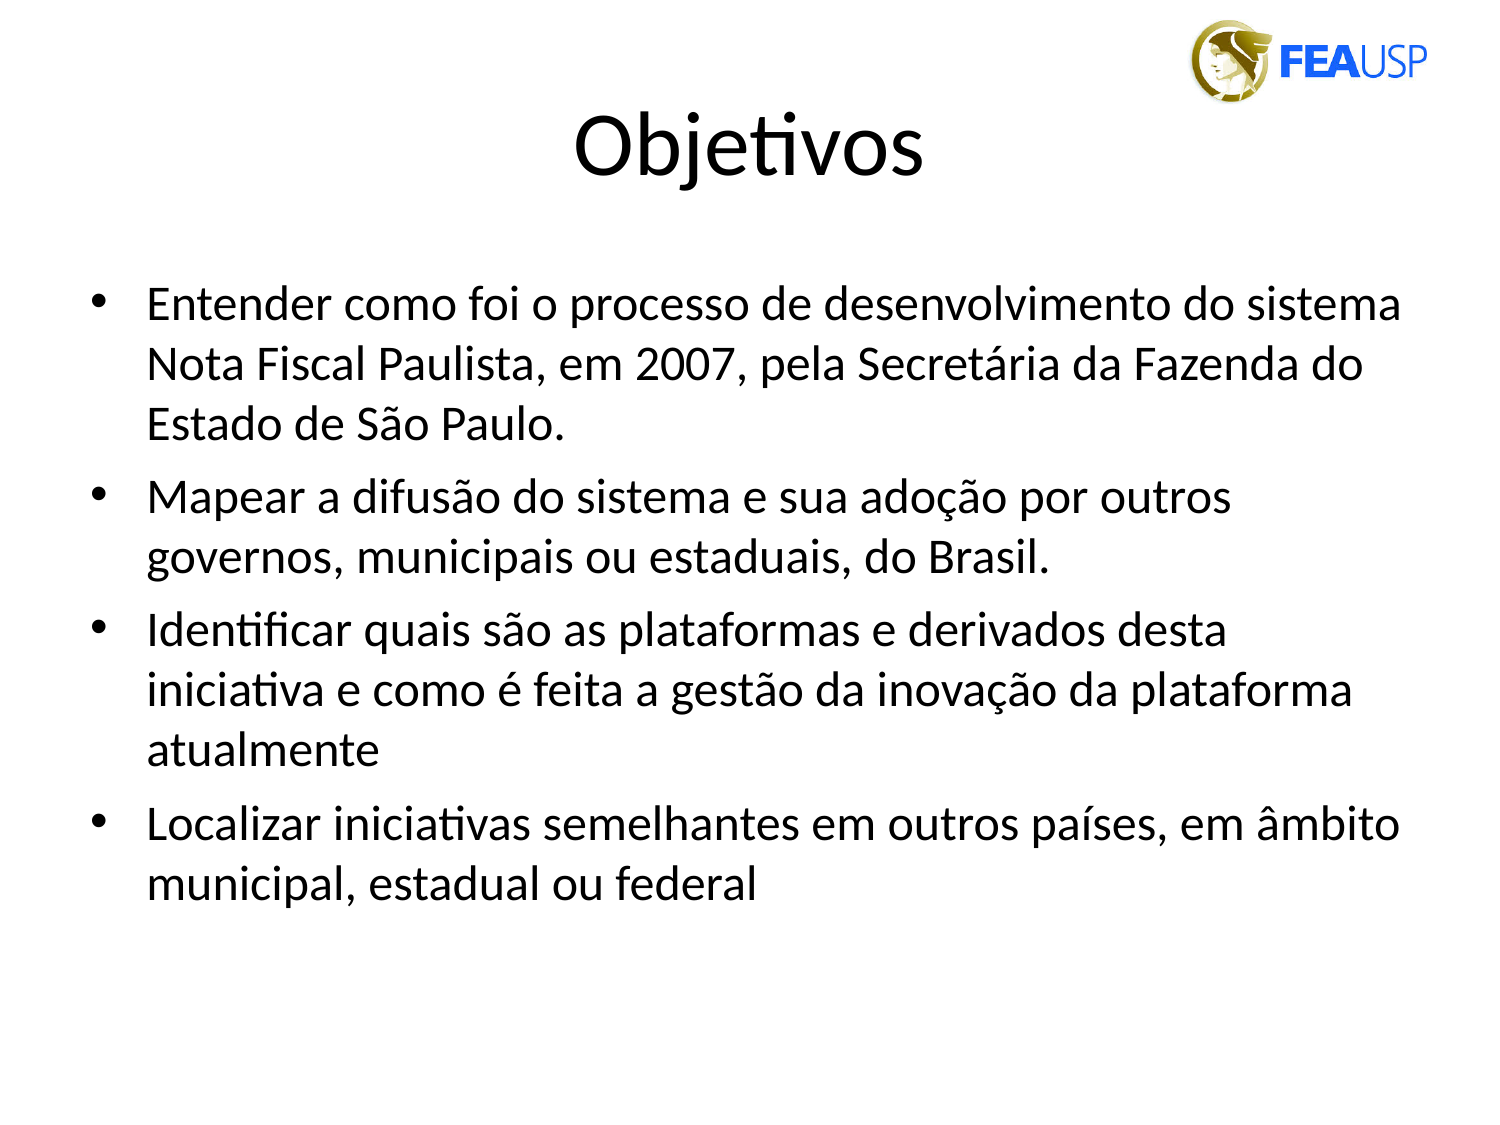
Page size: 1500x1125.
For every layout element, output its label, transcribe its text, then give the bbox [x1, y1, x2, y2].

list Entender como foi o processo de desenvolvimento do sistema Nota Fiscal Paulista, em 2007, pela Secretária da Fazenda do Estado de São Paulo. Mapear a difusão do sistema e sua adoção por outros governos, municipais ou estaduais, do Brasil. Identificar quais são as plataformas e derivados desta iniciativa e como é feita a gestão da inovação da plataforma atualmente Localizar iniciativas semelhantes em outros países, em âmbito municipal, estadual ou federal [75, 262, 1425, 1005]
picture [1187, 19, 1427, 105]
title Objetivos [75, 45, 1425, 233]
